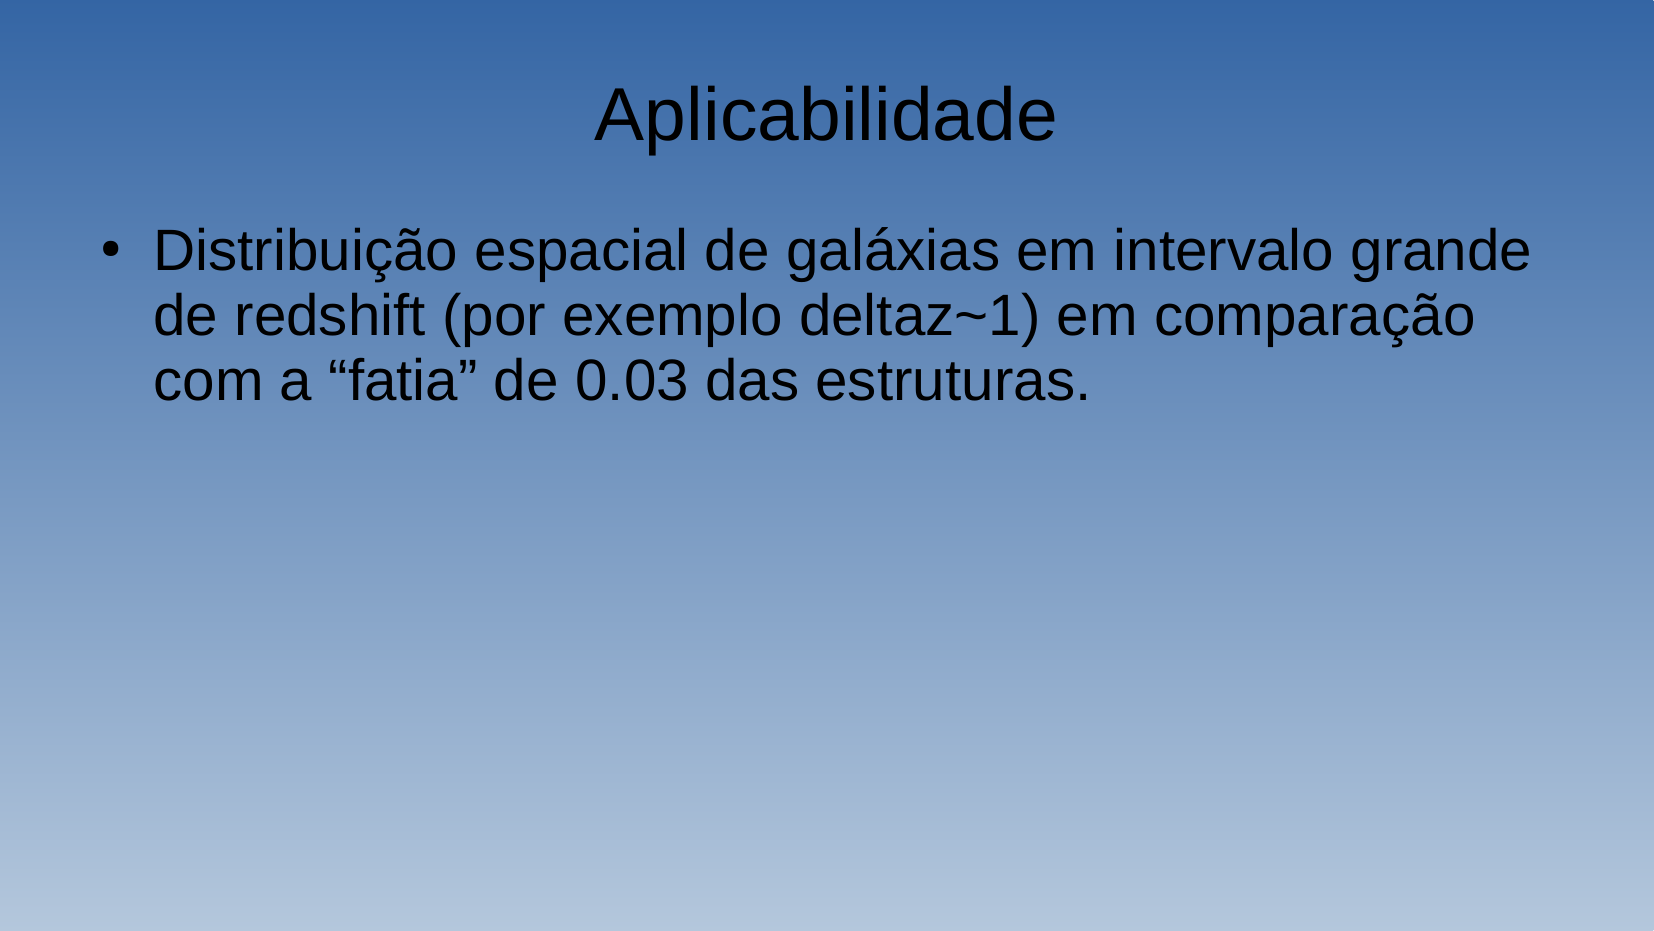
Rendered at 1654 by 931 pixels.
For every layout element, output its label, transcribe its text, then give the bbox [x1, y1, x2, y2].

list Distribuição espacial de galáxias em intervalo grande de redshift (por exemplo deltaz~1) em comparação com a “fatia” de 0.03 das estruturas. [82, 217, 1571, 758]
title Aplicabilidade [82, 37, 1571, 193]
